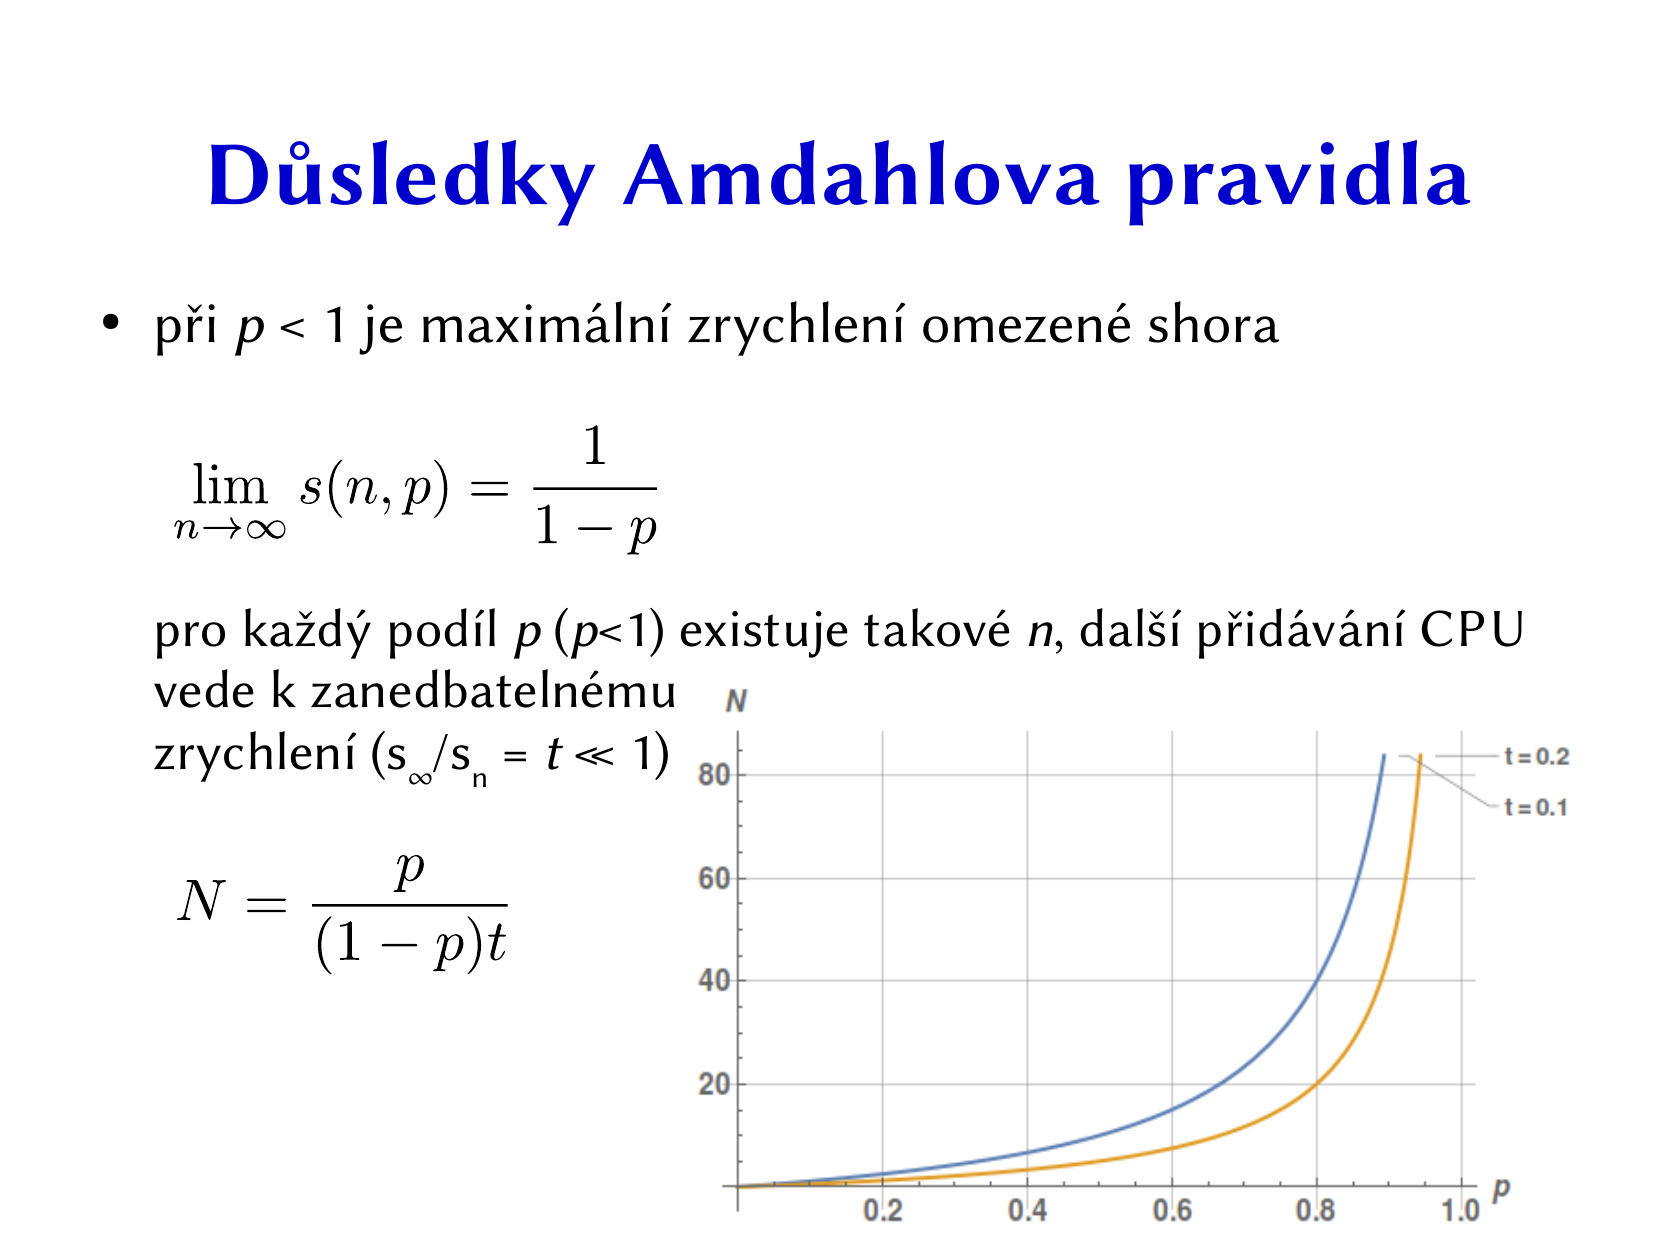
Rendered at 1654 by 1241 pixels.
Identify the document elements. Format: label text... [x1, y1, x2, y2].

text_box [627, 517, 657, 555]
text_box [247, 520, 286, 539]
text_box [383, 497, 390, 515]
list při p < 1 je maximální zrychlení omezené shora pro každý podíl p (p<1) existuje takové n, další přidávání CPU vede k zanedbatelnému zrychlení (s∞/sn = t ≪ 1) [82, 290, 1571, 1010]
title Důsledky Amdahlova pravidla [94, 70, 1583, 278]
picture [697, 684, 1595, 1229]
text_box [174, 520, 199, 539]
text_box [174, 854, 508, 975]
text_box [586, 425, 605, 464]
text_box [538, 504, 557, 544]
text_box [202, 517, 242, 539]
text_box [23, 360, 509, 518]
